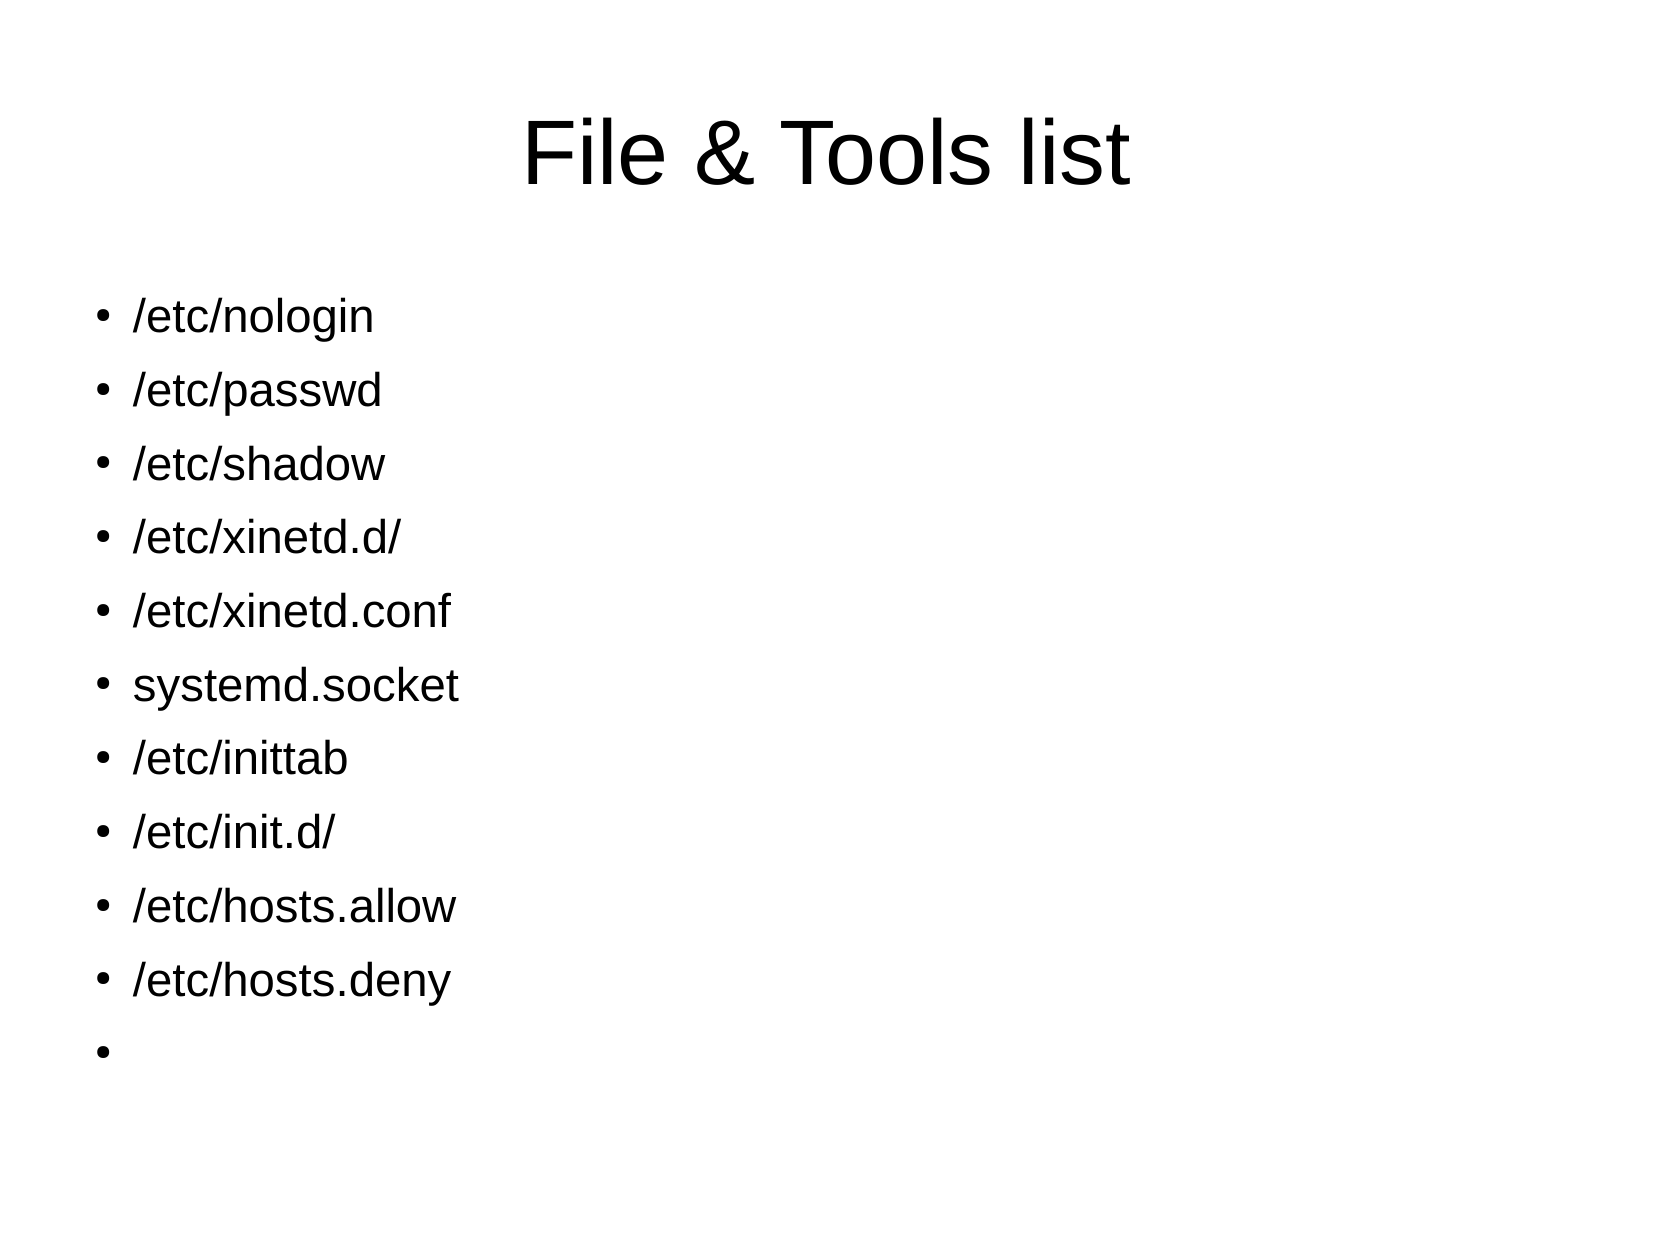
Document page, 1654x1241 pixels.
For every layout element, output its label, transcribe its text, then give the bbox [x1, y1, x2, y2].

list /etc/nologin /etc/passwd /etc/shadow /etc/xinetd.d/ /etc/xinetd.conf systemd.socket /etc/inittab /etc/init.d/ /etc/hosts.allow /etc/hosts.deny [82, 290, 1571, 1010]
title File & Tools list [82, 49, 1571, 257]
